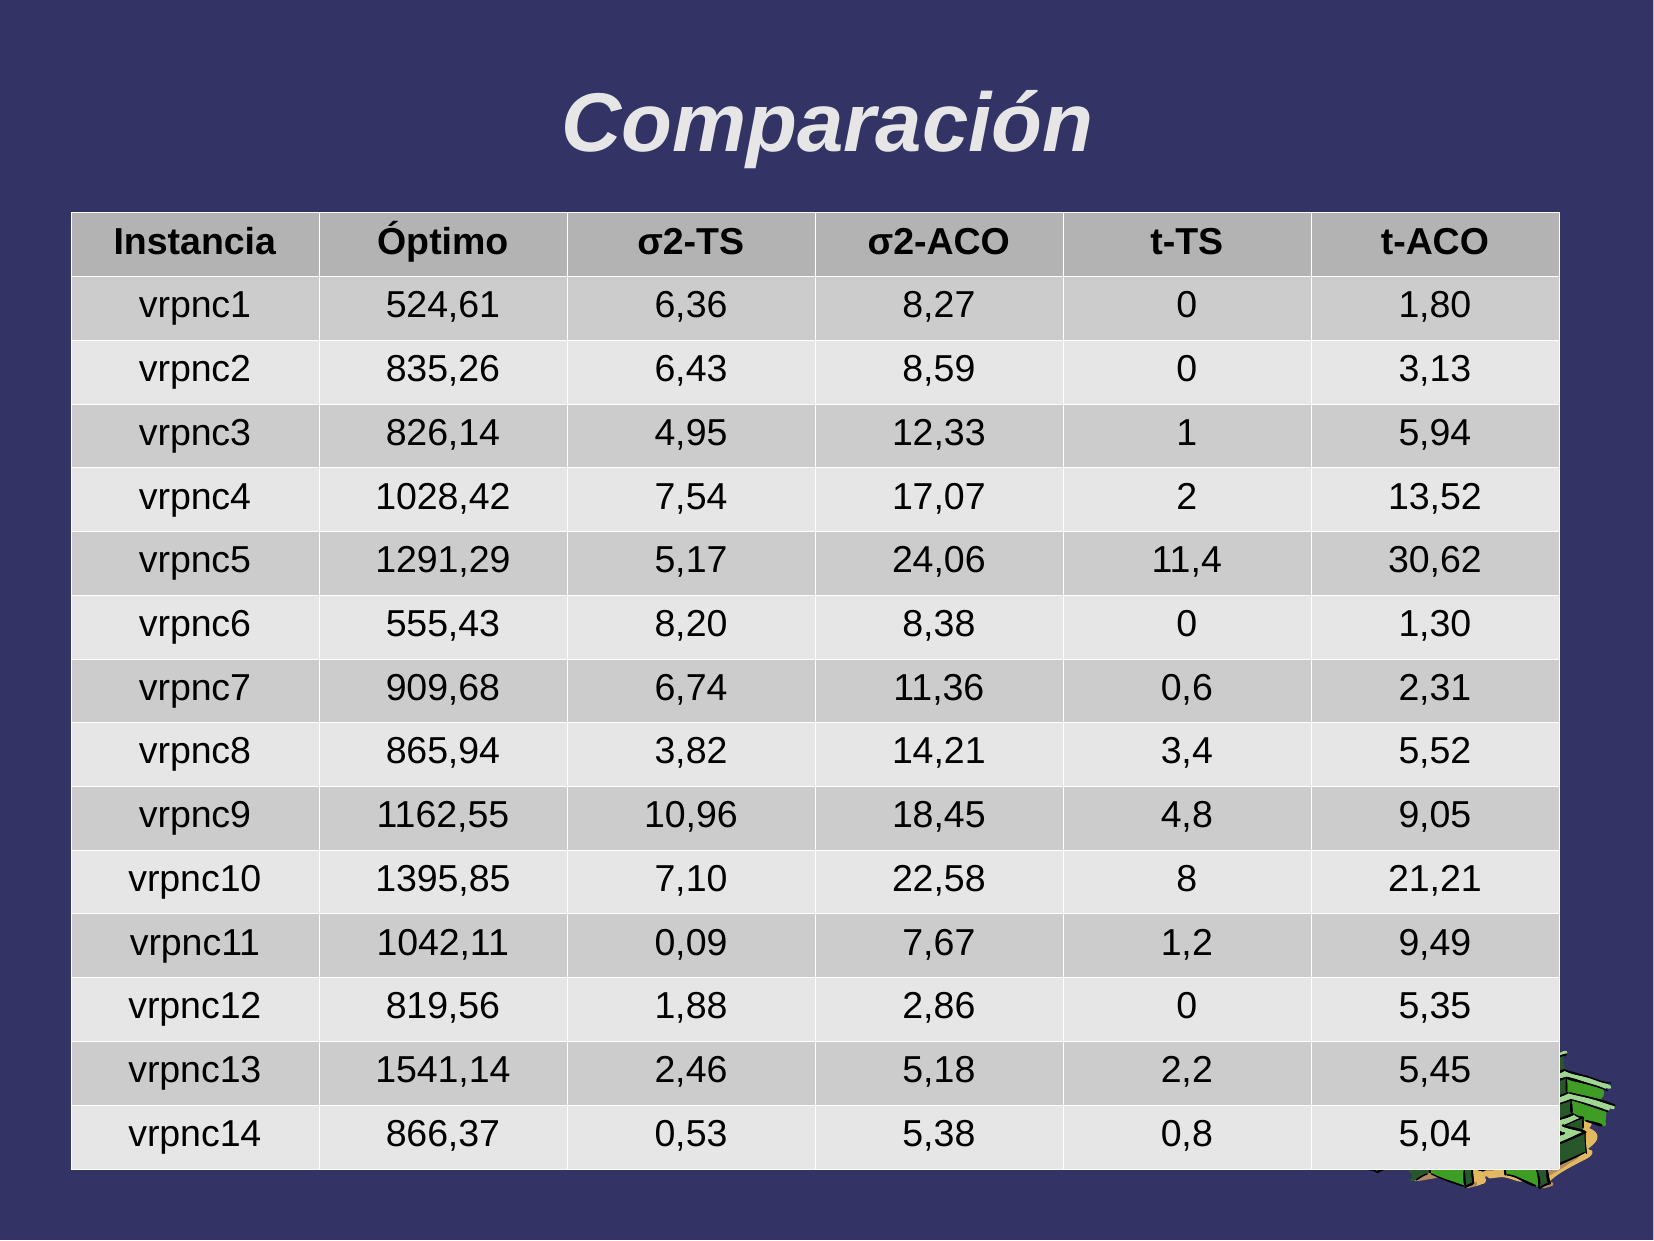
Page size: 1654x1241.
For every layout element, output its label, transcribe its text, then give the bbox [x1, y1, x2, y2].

table_cell 826,14 [320, 405, 567, 467]
table_cell 3,4 [1064, 723, 1311, 786]
table_cell 7,67 [816, 914, 1063, 977]
table_cell 1395,85 [320, 851, 567, 913]
table_cell 8 [1064, 851, 1311, 913]
table_cell 0,09 [568, 914, 815, 977]
table_cell vrpnc4 [72, 468, 319, 531]
table_cell 5,18 [816, 1042, 1063, 1105]
table_cell 865,94 [320, 723, 567, 786]
table_cell 30,62 [1312, 532, 1559, 595]
table_cell 819,56 [320, 978, 567, 1041]
table_cell vrpnc5 [72, 532, 319, 595]
table_cell 6,74 [568, 660, 815, 722]
table_cell 0 [1064, 277, 1311, 340]
table_cell 5,38 [816, 1106, 1063, 1169]
table_cell 1,2 [1064, 914, 1311, 977]
table_cell 4,95 [568, 405, 815, 467]
table_cell 8,27 [816, 277, 1063, 340]
table_cell vrpnc11 [72, 914, 319, 977]
table_cell 0,8 [1064, 1106, 1311, 1169]
table_header t-TS [1064, 213, 1311, 276]
table_header σ2-ACO [816, 213, 1063, 276]
table_cell 2,46 [568, 1042, 815, 1105]
table_cell 835,26 [320, 341, 567, 404]
table_cell 1,80 [1312, 277, 1559, 340]
table_cell 12,33 [816, 405, 1063, 467]
table_header t-ACO [1312, 213, 1559, 276]
table_cell 1042,11 [320, 914, 567, 977]
table_cell vrpnc3 [72, 405, 319, 467]
table_cell 1291,29 [320, 532, 567, 595]
table_cell 8,20 [568, 596, 815, 659]
table_cell 17,07 [816, 468, 1063, 531]
table_cell 524,61 [320, 277, 567, 340]
table_cell 1162,55 [320, 787, 567, 850]
table_cell vrpnc2 [72, 341, 319, 404]
table_cell vrpnc6 [72, 596, 319, 659]
table_cell 5,45 [1312, 1042, 1559, 1105]
table_cell 2,31 [1312, 660, 1559, 722]
table_cell 9,05 [1312, 787, 1559, 850]
table_cell 5,94 [1312, 405, 1559, 467]
table_cell 0 [1064, 596, 1311, 659]
table_cell 5,17 [568, 532, 815, 595]
table_cell 1541,14 [320, 1042, 567, 1105]
table_cell 5,35 [1312, 978, 1559, 1041]
table_cell 13,52 [1312, 468, 1559, 531]
table_cell 5,04 [1312, 1106, 1559, 1169]
table_cell vrpnc13 [72, 1042, 319, 1105]
table_cell 9,49 [1312, 914, 1559, 977]
table_cell 0,6 [1064, 660, 1311, 722]
table_cell 8,38 [816, 596, 1063, 659]
table_cell 5,52 [1312, 723, 1559, 786]
table_cell 555,43 [320, 596, 567, 659]
table_cell 0 [1064, 341, 1311, 404]
table_cell 8,59 [816, 341, 1063, 404]
table_cell 4,8 [1064, 787, 1311, 850]
table_cell 866,37 [320, 1106, 567, 1169]
table_cell 7,54 [568, 468, 815, 531]
table_cell 14,21 [816, 723, 1063, 786]
table_cell 6,43 [568, 341, 815, 404]
table_cell 11,36 [816, 660, 1063, 722]
table_cell vrpnc10 [72, 851, 319, 913]
table_cell 3,13 [1312, 341, 1559, 404]
table_cell 3,82 [568, 723, 815, 786]
table_cell 18,45 [816, 787, 1063, 850]
table_cell vrpnc8 [72, 723, 319, 786]
table_header Óptimo [320, 213, 567, 276]
table_cell vrpnc7 [72, 660, 319, 722]
table_cell 1028,42 [320, 468, 567, 531]
table_cell 2 [1064, 468, 1311, 531]
table_header σ2-TS [568, 213, 815, 276]
table_cell vrpnc1 [72, 277, 319, 340]
table_cell 6,36 [568, 277, 815, 340]
table_header Instancia [72, 213, 319, 276]
table_cell 909,68 [320, 660, 567, 722]
table_cell 24,06 [816, 532, 1063, 595]
table_cell 1,88 [568, 978, 815, 1041]
table_cell 0,53 [568, 1106, 815, 1169]
table_cell 1,30 [1312, 596, 1559, 659]
table_cell 1 [1064, 405, 1311, 467]
table_cell vrpnc12 [72, 978, 319, 1041]
table_cell 0 [1064, 978, 1311, 1041]
table_cell vrpnc9 [72, 787, 319, 850]
table_cell 22,58 [816, 851, 1063, 913]
table_cell 2,2 [1064, 1042, 1311, 1105]
title Comparación [121, 19, 1534, 212]
table_cell 11,4 [1064, 532, 1311, 595]
table_cell 7,10 [568, 851, 815, 913]
table_cell 10,96 [568, 787, 815, 850]
table_cell 21,21 [1312, 851, 1559, 913]
table_cell vrpnc14 [72, 1106, 319, 1169]
table_cell 2,86 [816, 978, 1063, 1041]
